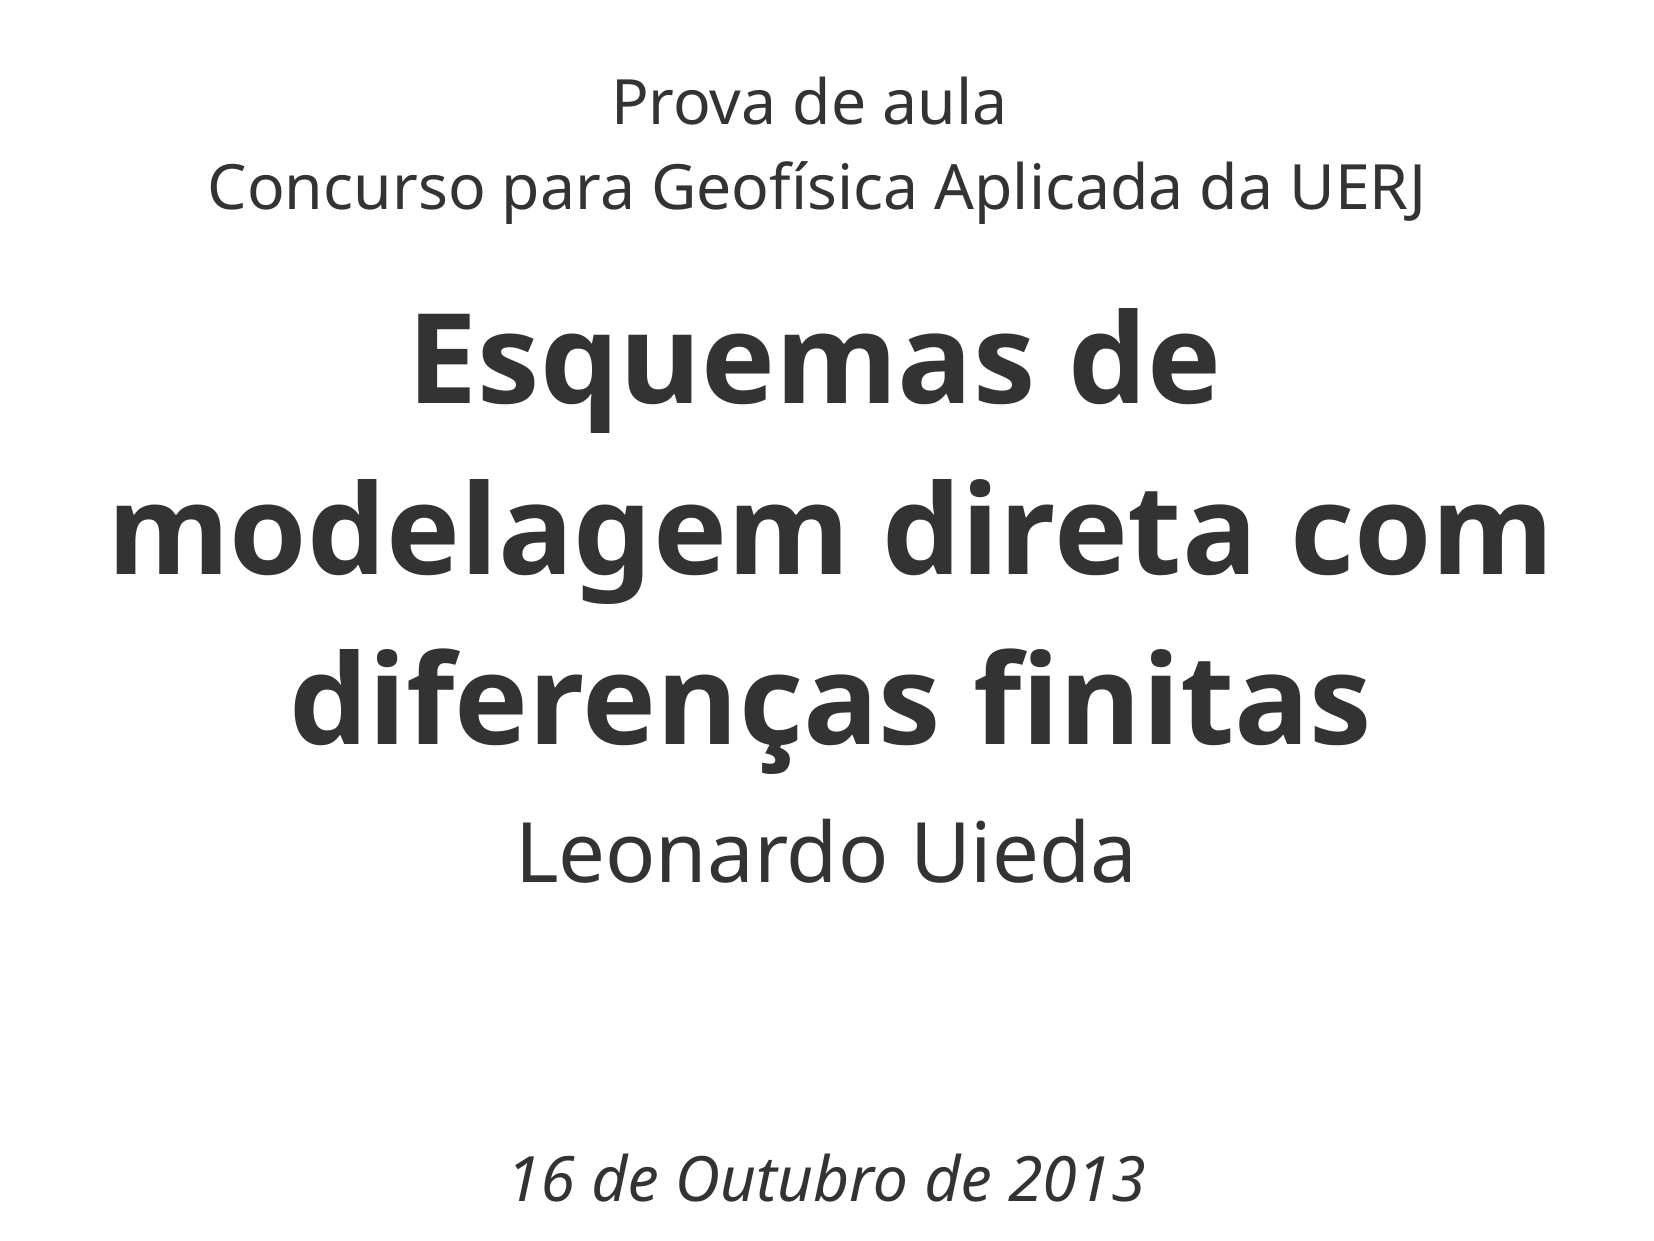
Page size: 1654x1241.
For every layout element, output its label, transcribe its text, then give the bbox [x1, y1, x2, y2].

subtitle Leonardo Uieda 16 de Outubro de 2013 [99, 831, 1554, 1182]
title Esquemas de modelagem direta com diferenças finitas [87, 315, 1576, 736]
text_box Prova de aula Concurso para Geofísica Aplicada da UERJ [90, 0, 1546, 316]
